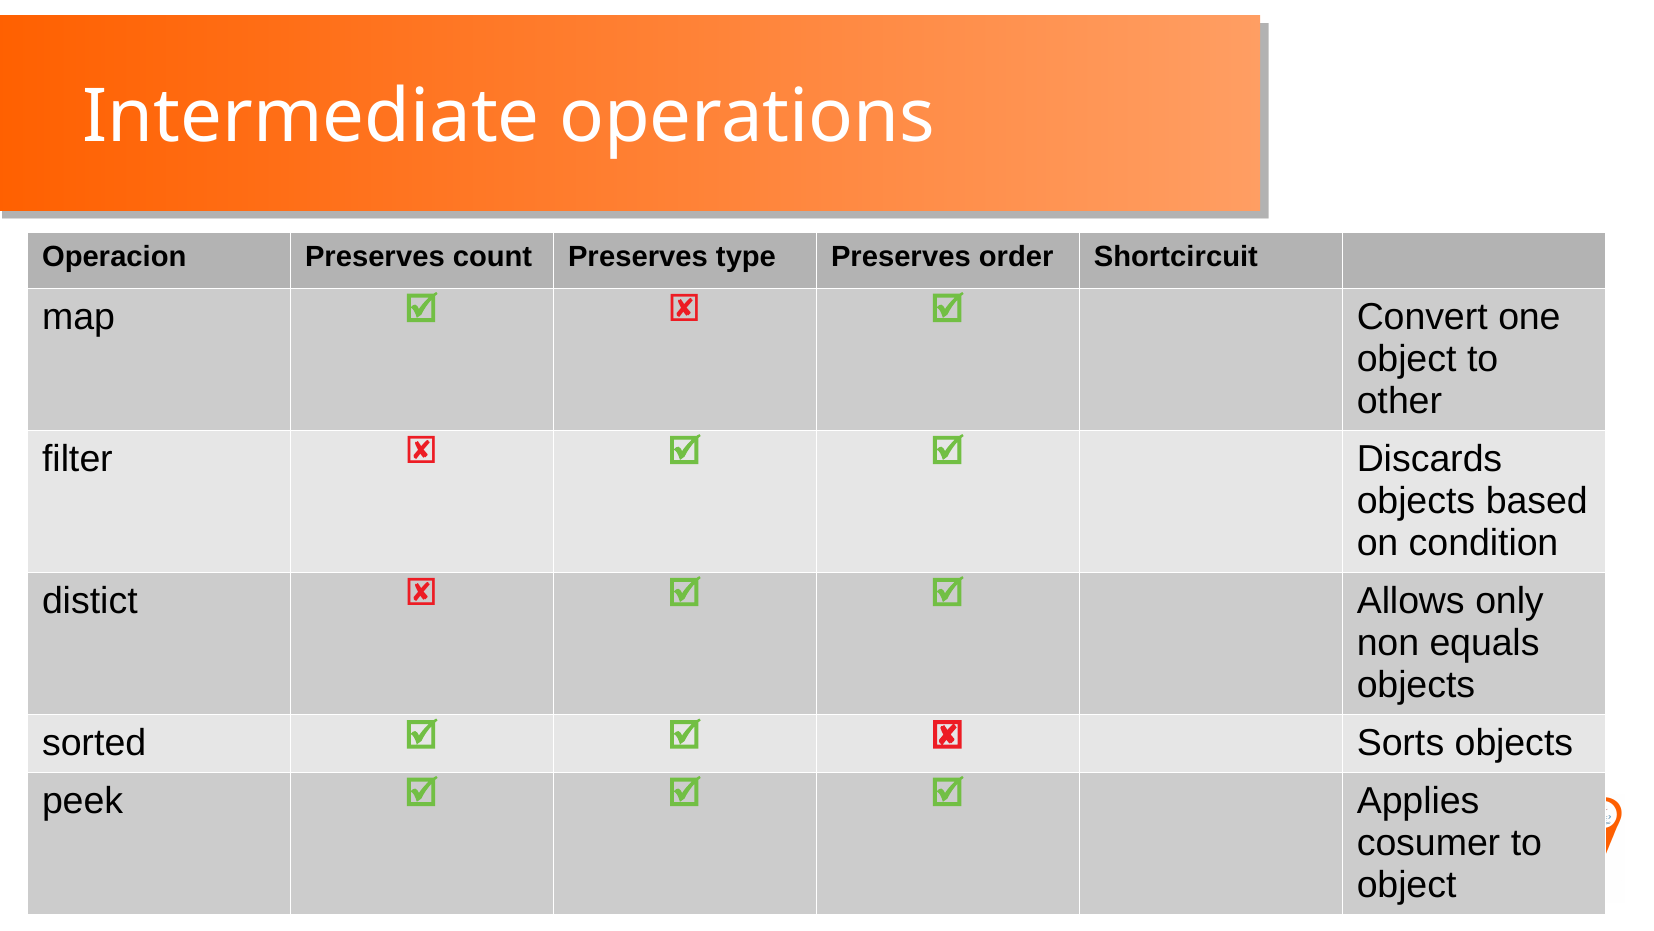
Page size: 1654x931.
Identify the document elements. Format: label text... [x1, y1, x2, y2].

table_cell  [554, 773, 816, 914]
table_cell Sorts objects [1343, 715, 1605, 772]
picture [1606, 794, 1625, 903]
table_cell [1080, 289, 1342, 430]
table_cell [1080, 573, 1342, 714]
table_header Preserves count [291, 233, 553, 288]
table_cell [1080, 715, 1342, 772]
table_header Shortcircuit [1080, 233, 1342, 288]
table_cell  [817, 773, 1079, 914]
table_cell peek [28, 773, 290, 914]
table_cell  [291, 431, 553, 572]
table_cell Applies cosumer to object [1343, 773, 1605, 914]
table_cell [1080, 773, 1342, 914]
table_cell  [291, 715, 553, 772]
table_cell  [554, 715, 816, 772]
table_cell filter [28, 431, 290, 572]
table_header [1343, 233, 1605, 288]
table_header Preserves order [817, 233, 1079, 288]
table_cell Discards objects based on condition [1343, 431, 1605, 572]
table_cell map [28, 289, 290, 430]
table_cell  [291, 573, 553, 714]
table_cell  [291, 289, 553, 430]
table_cell Convert one object to other [1343, 289, 1605, 430]
table_cell  [817, 715, 1079, 772]
table_cell  [554, 289, 816, 430]
table_header Operacion [28, 233, 290, 288]
table_cell  [554, 573, 816, 714]
table_cell  [554, 431, 816, 572]
table_cell  [291, 773, 553, 914]
table_header Preserves type [554, 233, 816, 288]
table_cell  [817, 289, 1079, 430]
title Intermediate operations [82, 35, 1235, 189]
table_cell  [817, 573, 1079, 714]
table_cell distict [28, 573, 290, 714]
table_cell Allows only non equals objects [1343, 573, 1605, 714]
table_cell  [817, 431, 1079, 572]
table_cell sorted [28, 715, 290, 772]
table_cell [1080, 431, 1342, 572]
